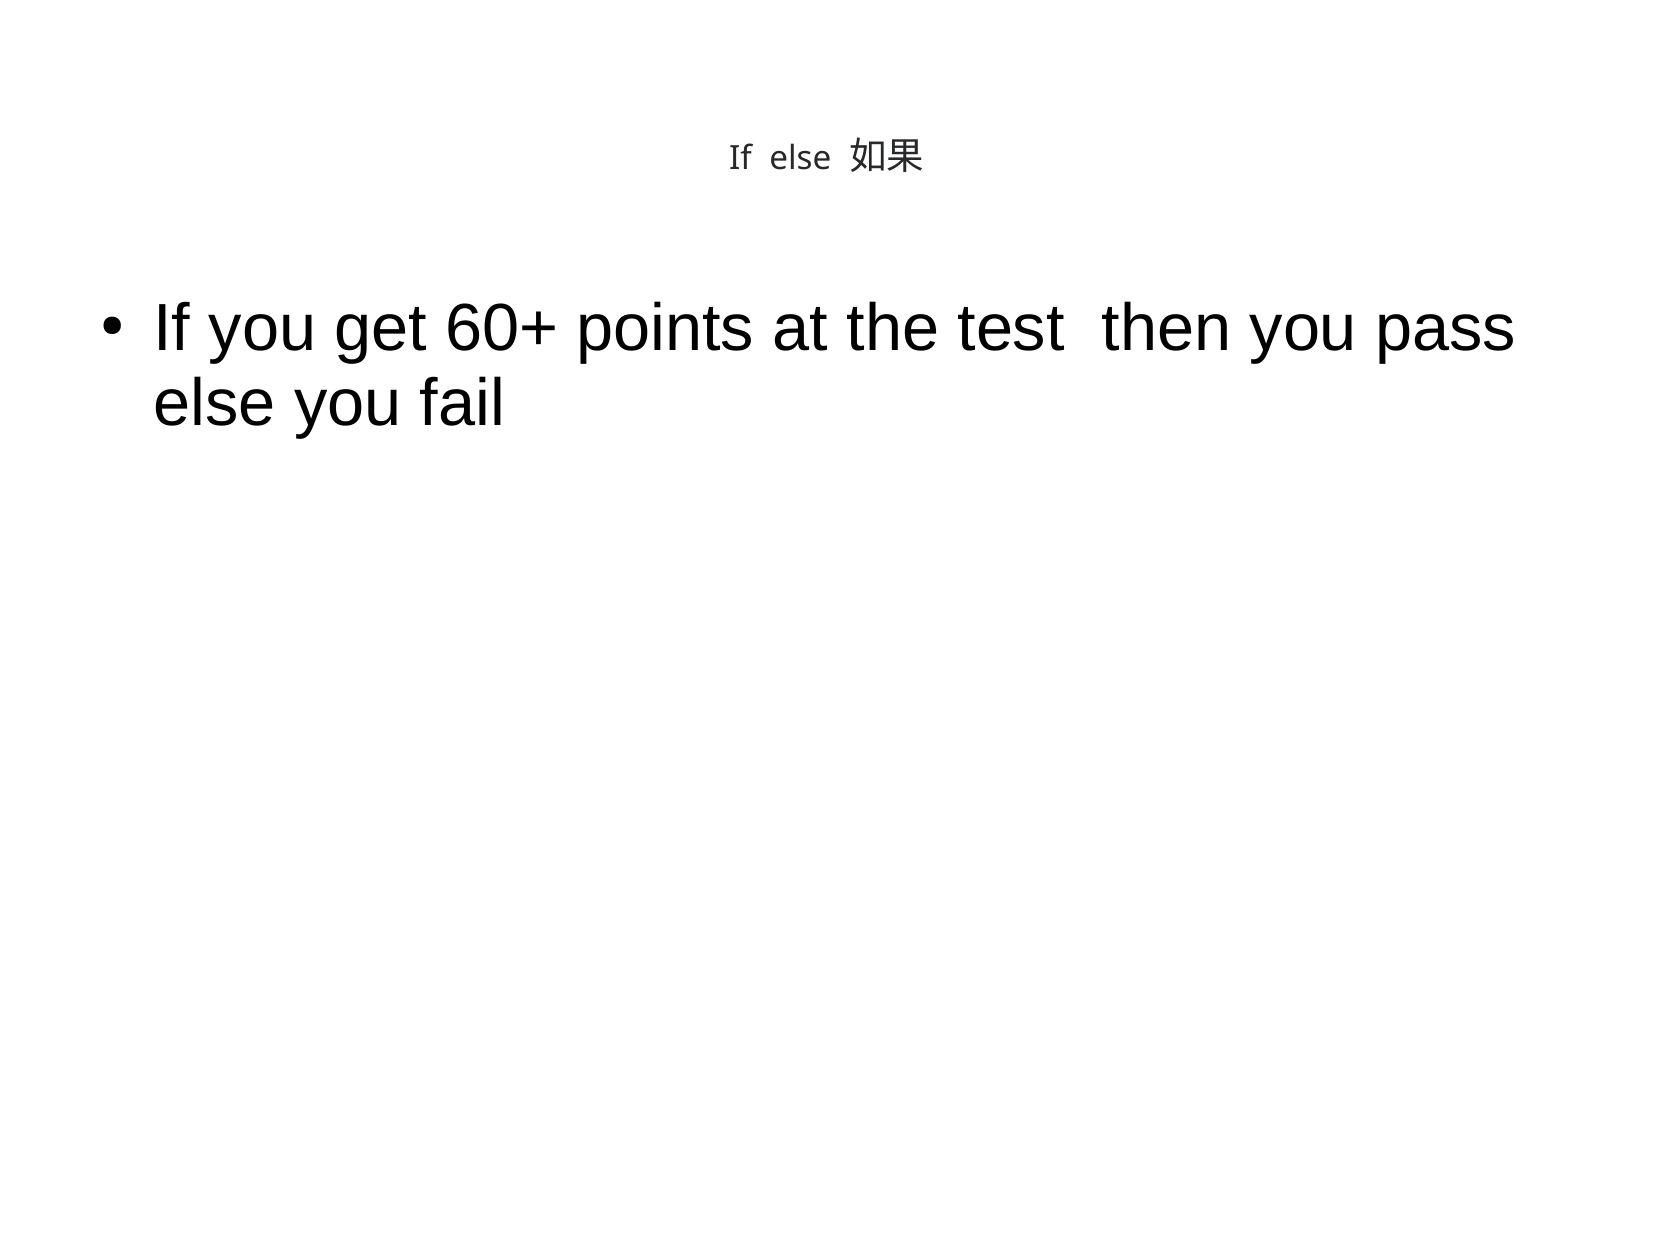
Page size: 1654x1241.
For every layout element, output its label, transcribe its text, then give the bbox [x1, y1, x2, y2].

list If you get 60+ points at the test then you pass else you fail [82, 290, 1571, 1109]
title If else 如果 [82, 49, 1571, 257]
